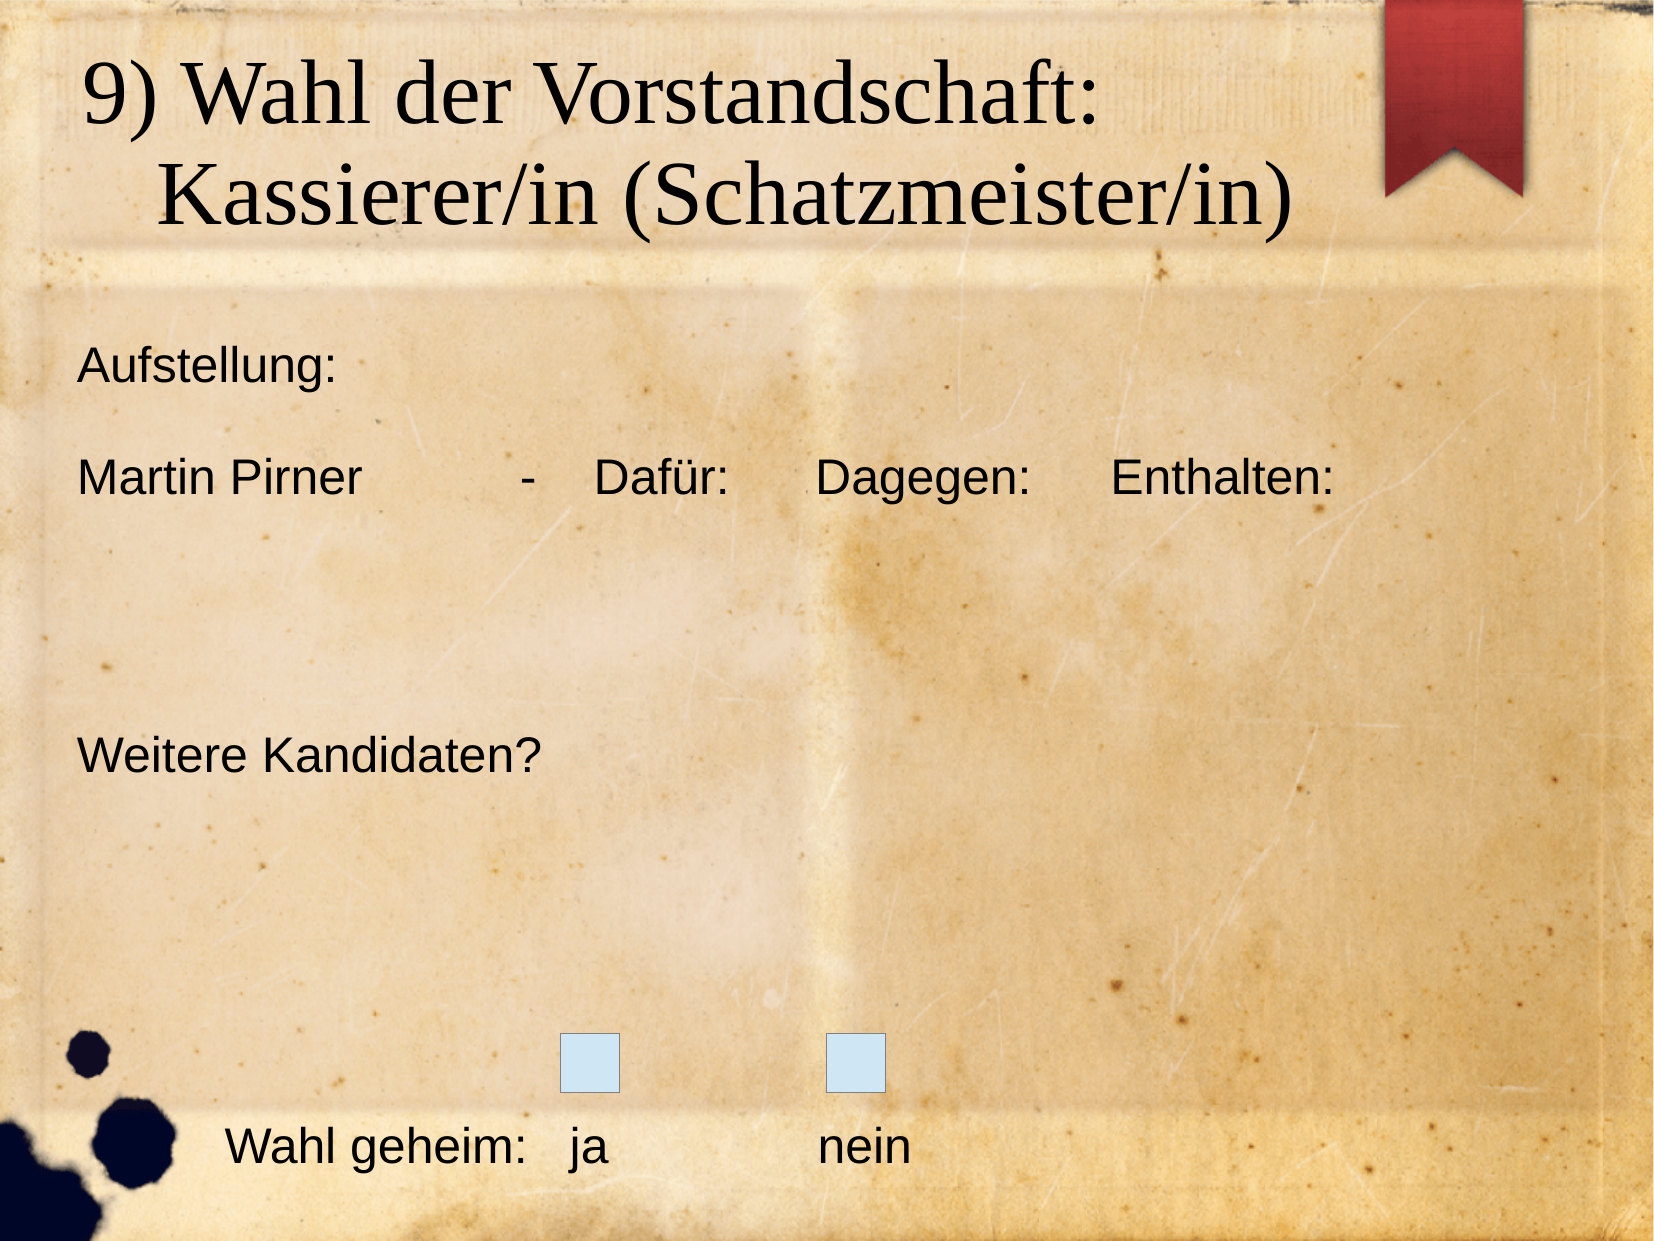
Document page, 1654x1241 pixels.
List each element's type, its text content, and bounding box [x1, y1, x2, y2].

title 9) Wahl der Vorstandschaft: Kassierer/in (Schatzmeister/in) [82, 41, 1347, 245]
picture [0, 0, 1654, 1241]
text_box Aufstellung: Martin Pirner - Dafür: Dagegen: Enthalten: Weitere Kandidaten? Wahl geheim: ja nein [62, 330, 1505, 1241]
text_box [560, 1033, 620, 1093]
text_box [826, 1033, 886, 1093]
